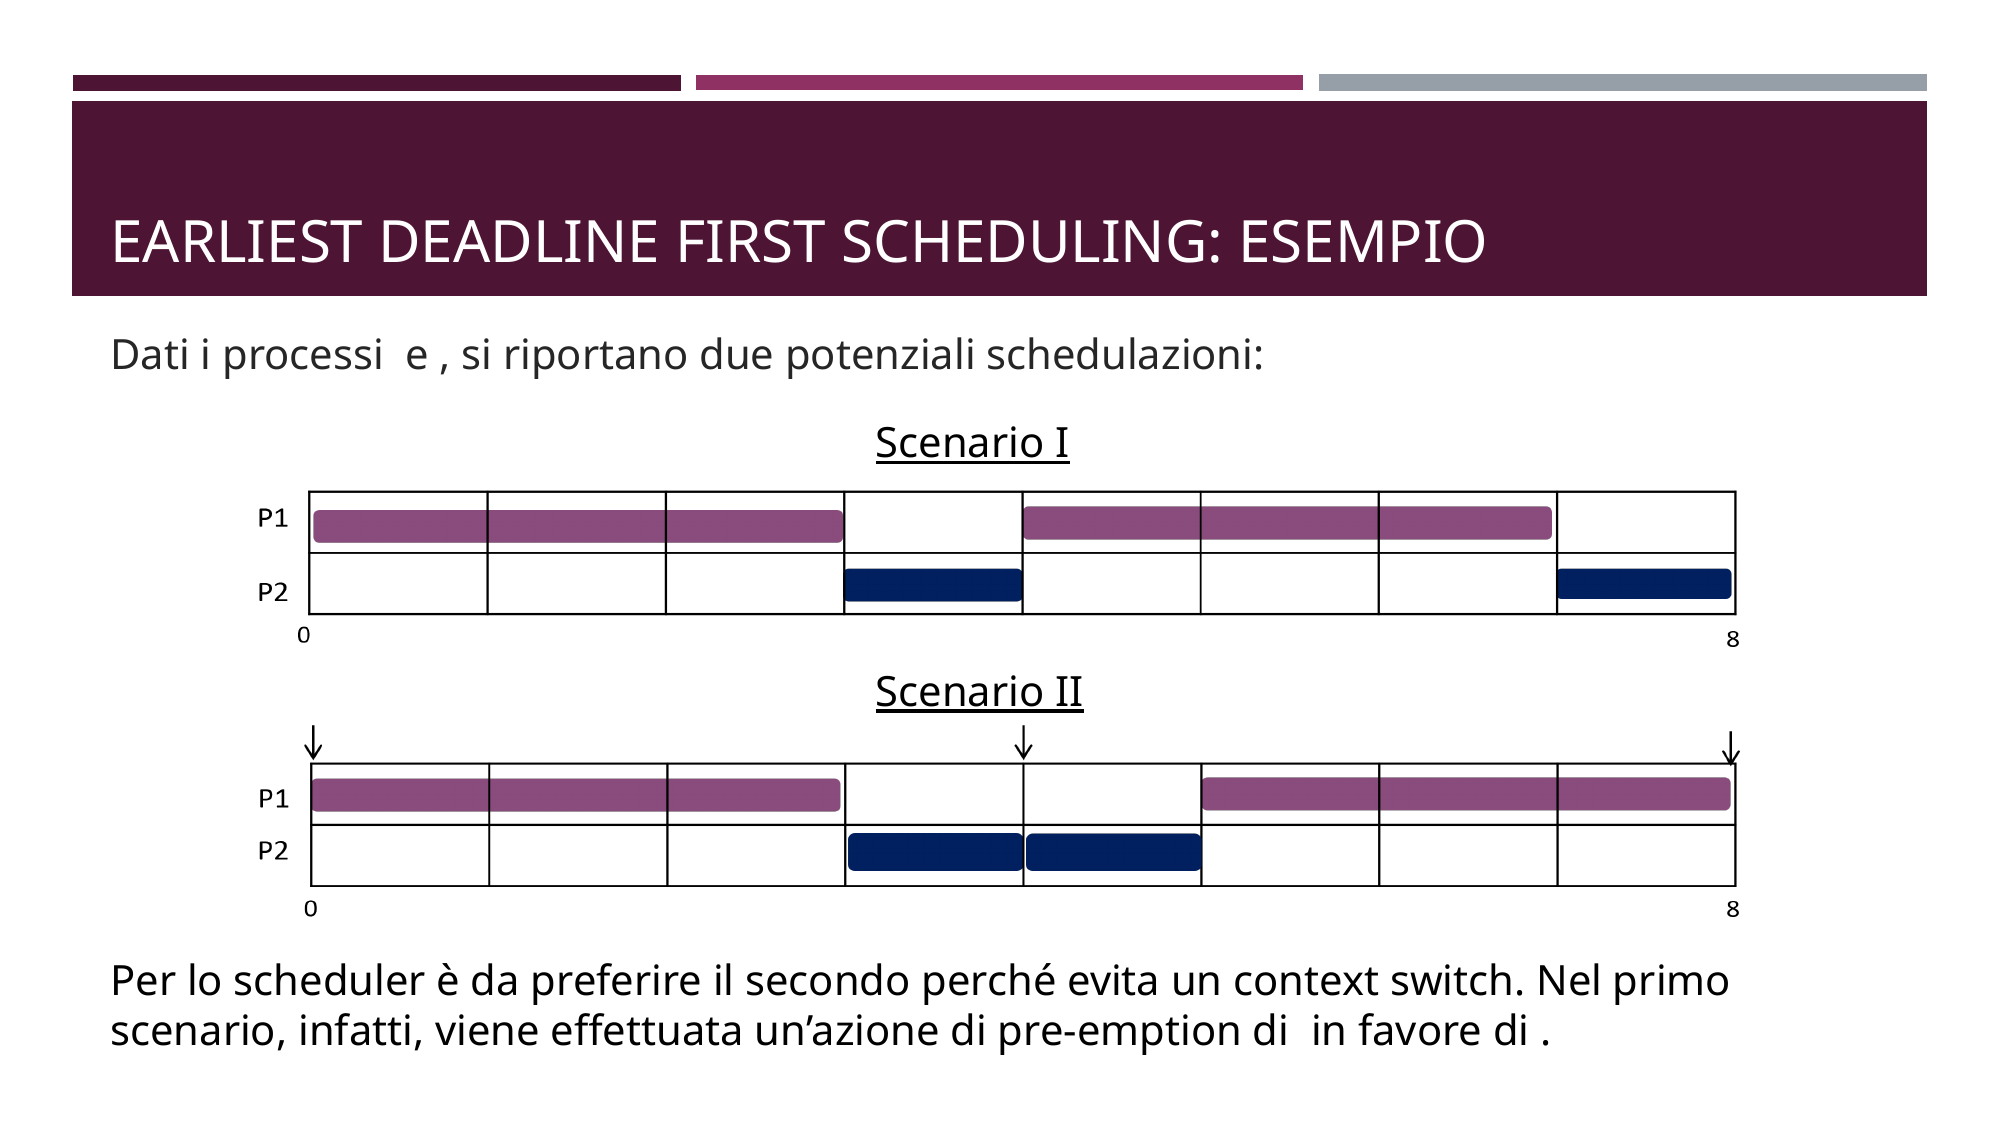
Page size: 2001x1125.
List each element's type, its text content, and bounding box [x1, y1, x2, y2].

title Earliest deadline first scheduling: esempio [95, 115, 1905, 282]
text_box Dati i processi e , si riportano due potenziali schedulazioni: [95, 320, 1905, 387]
text_box Scenario I [860, 408, 1138, 475]
picture [238, 490, 1760, 658]
text_box Scenario II [860, 657, 1138, 723]
text_box Per lo scheduler è da preferire il secondo perché evita un context switch. Nel primo scenario, infatti, viene effettuata un’azione di pre-emption di in favore di . [95, 946, 1905, 1063]
picture [238, 725, 1760, 921]
